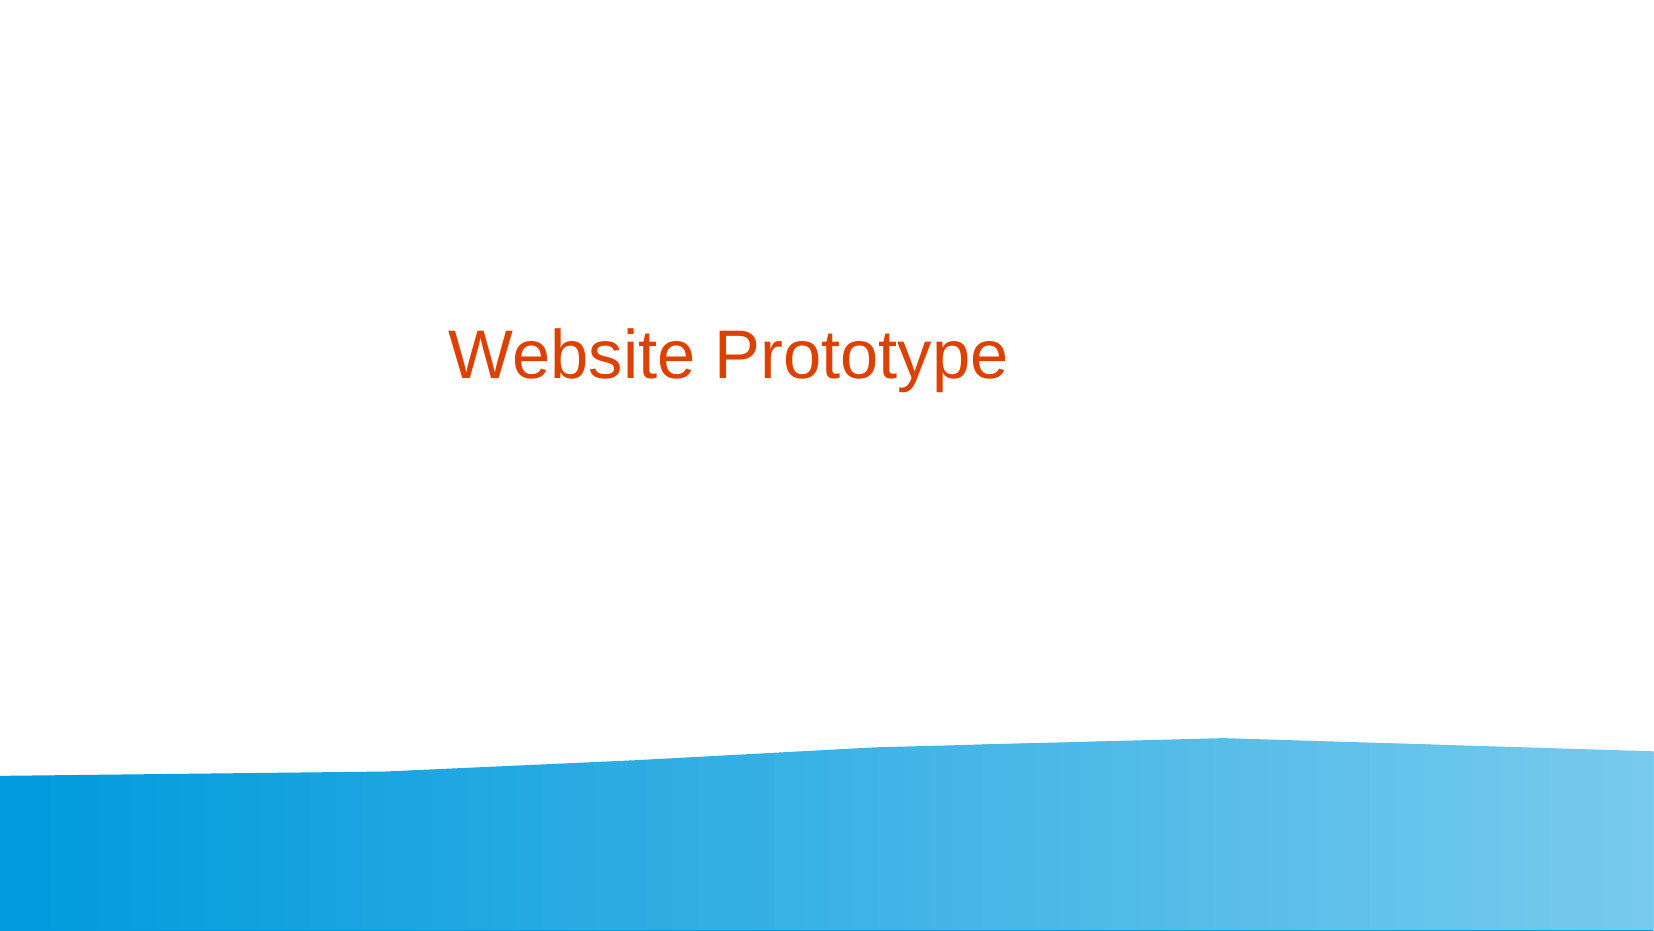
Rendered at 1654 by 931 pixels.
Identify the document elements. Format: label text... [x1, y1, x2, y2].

title Website Prototype [0, 265, 1477, 443]
